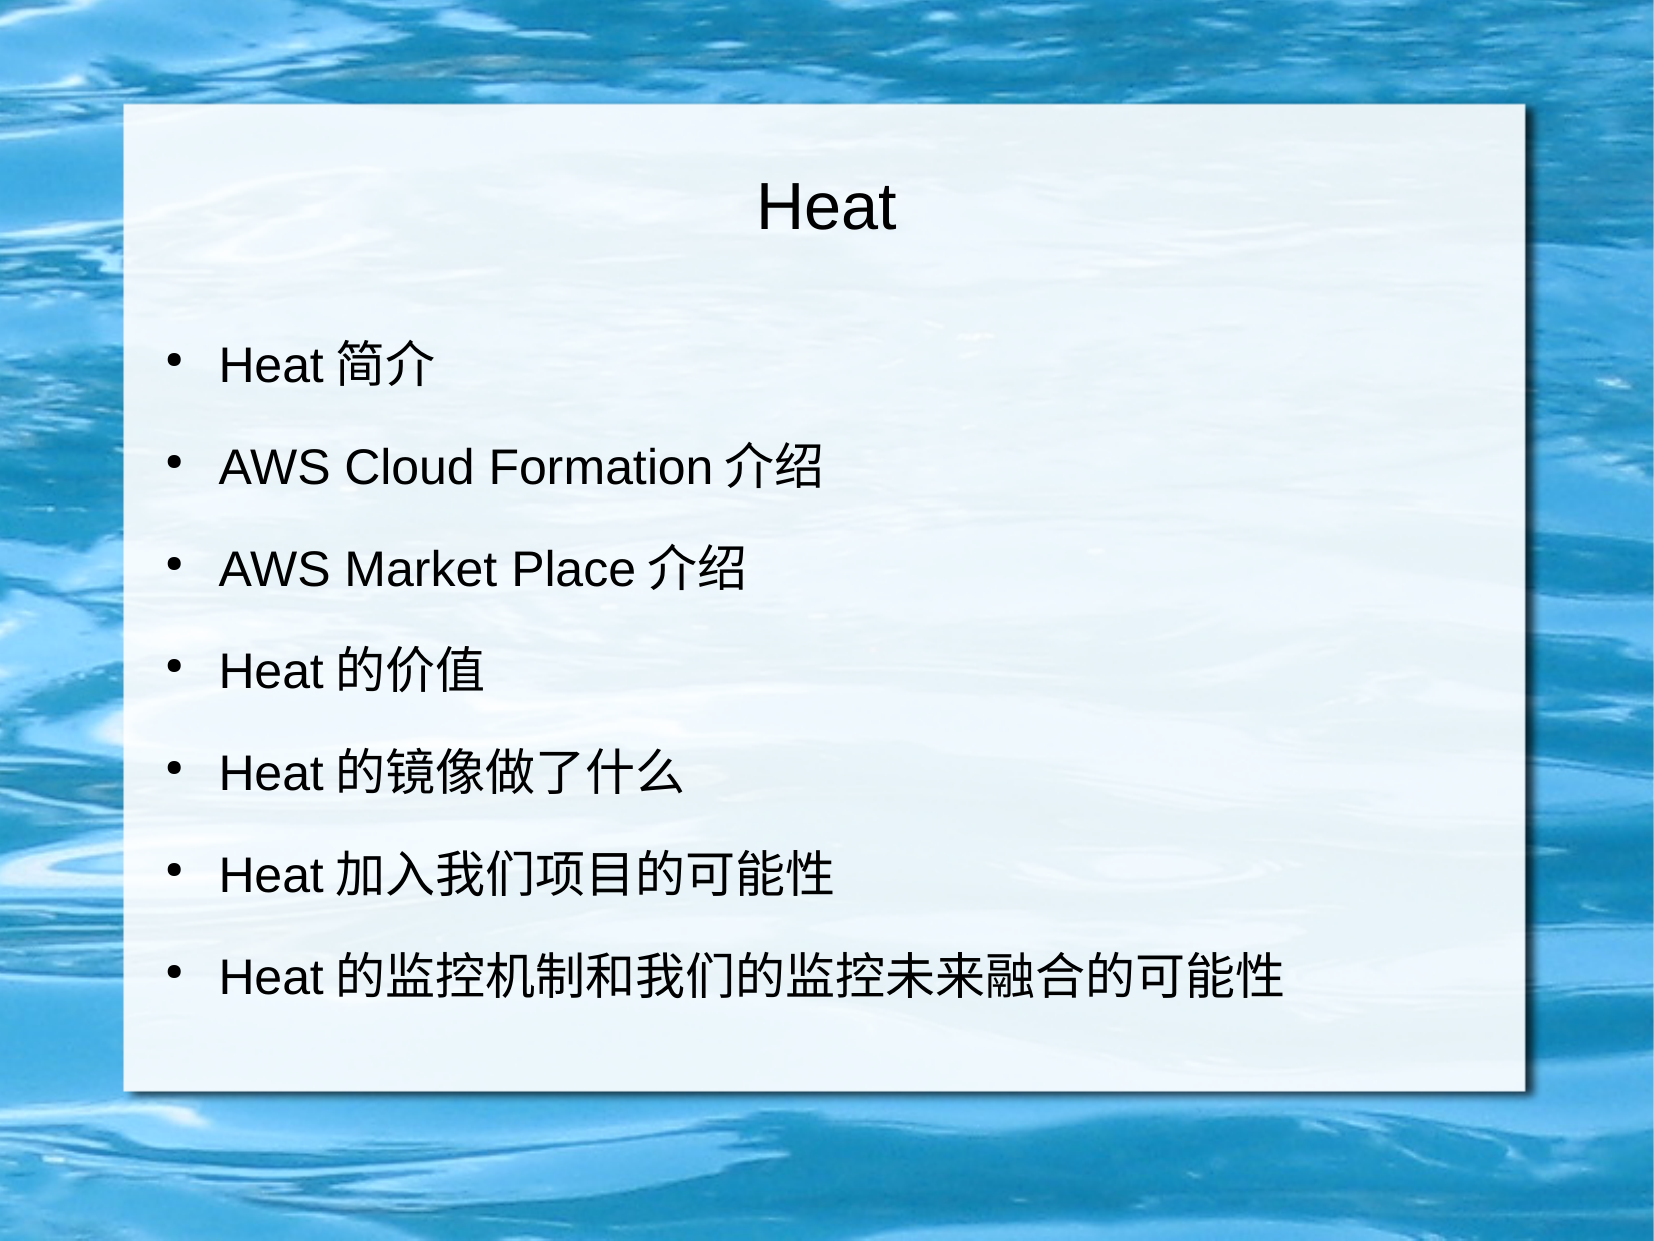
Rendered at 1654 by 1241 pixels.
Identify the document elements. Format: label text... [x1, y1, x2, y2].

list Heat简介 AWS Cloud Formation介绍 AWS Market Place介绍 Heat的价值 Heat的镜像做了什么 Heat加入我们项目的可能性 Heat的监控机制和我们的监控未来融合的可能性 [147, 324, 1506, 1045]
picture [0, 0, 1654, 1241]
title Heat [147, 118, 1506, 296]
